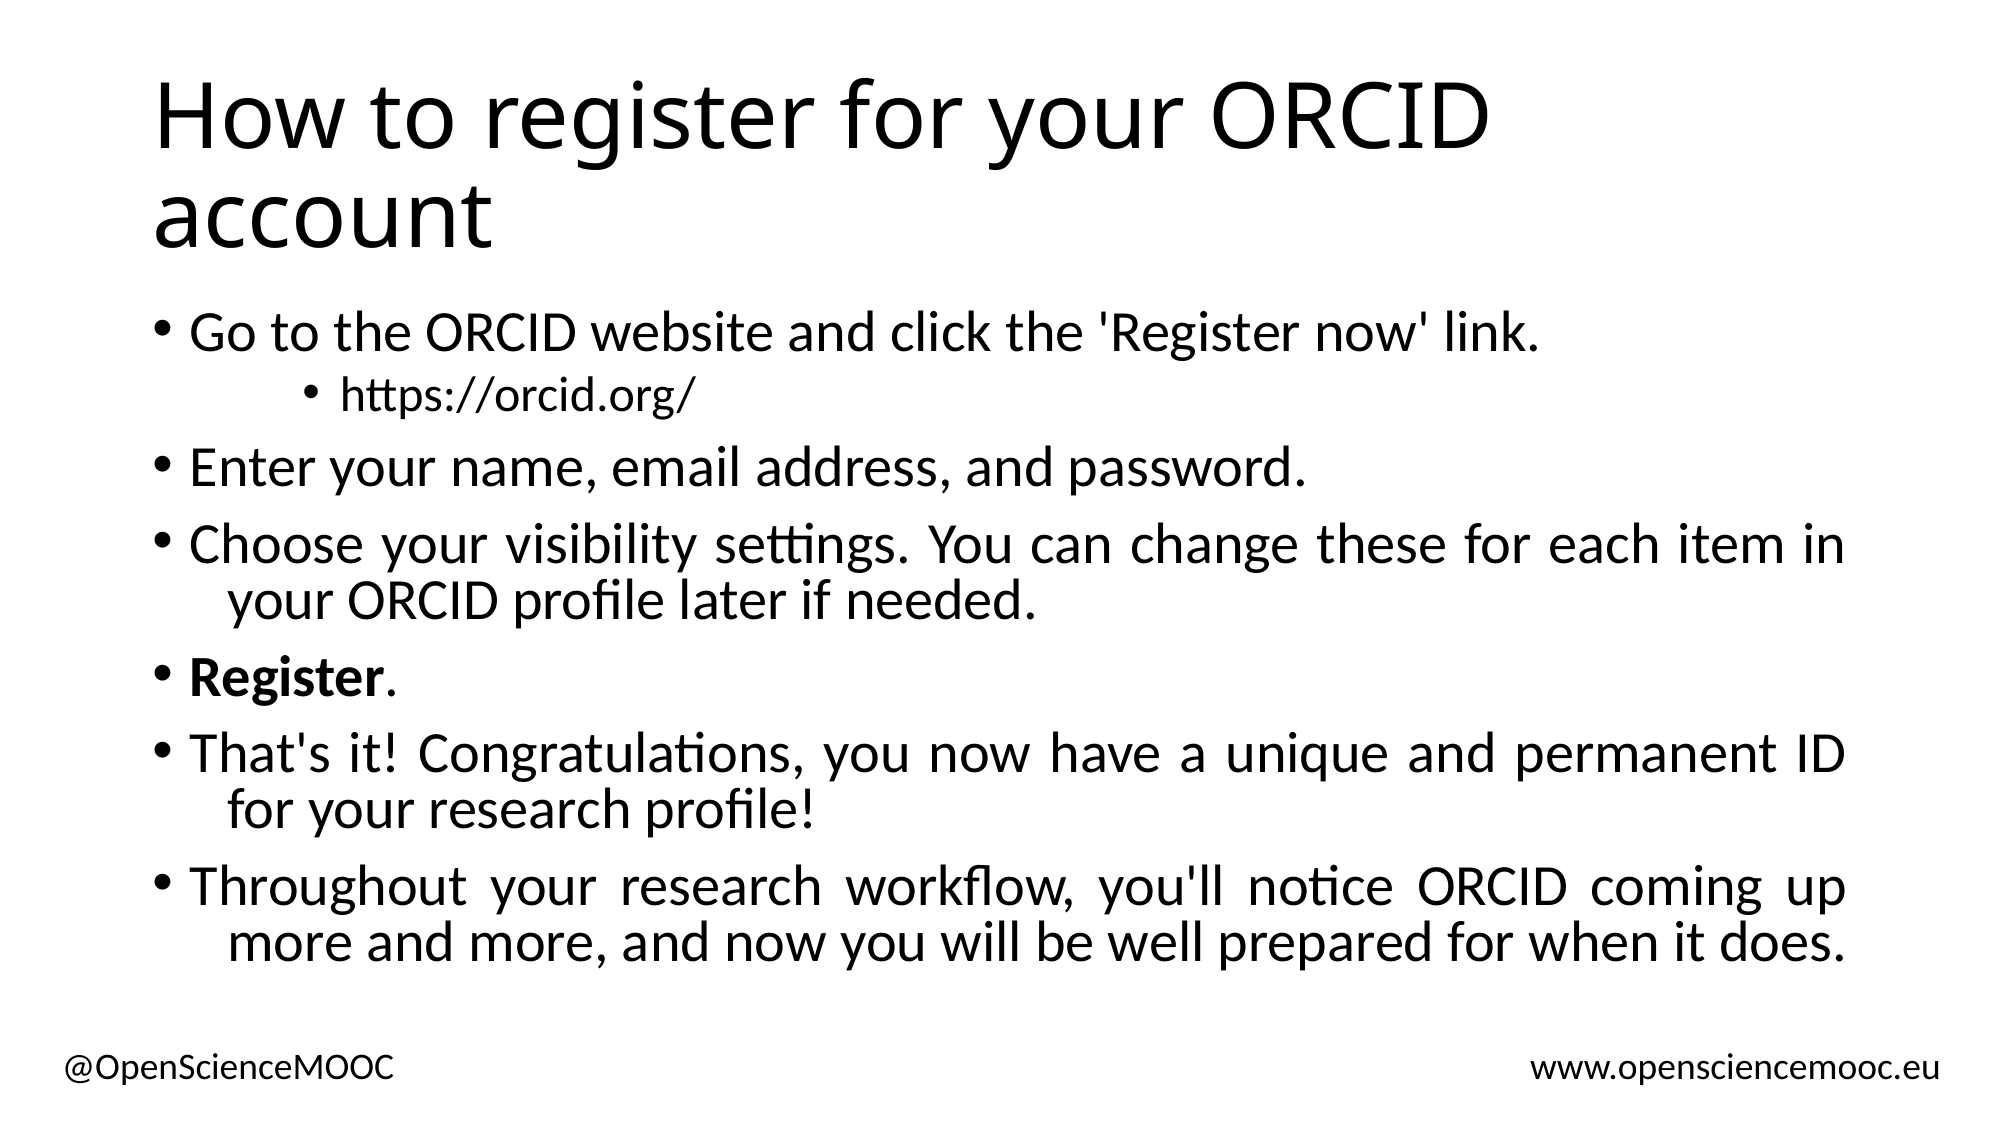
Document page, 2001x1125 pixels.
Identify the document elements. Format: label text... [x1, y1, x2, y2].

title How to register for your ORCID account [137, 59, 1863, 278]
text_box www.opensciencemooc.eu [1515, 1035, 1956, 1095]
text_box @OpenScienceMOOC [47, 1035, 410, 1095]
list Go to the ORCID website and click the 'Register now' link. https://orcid.org/ Enter your name, email address, and password. Choose your visibility settings. You can change these for each item in your ORCID profile later if needed. Register. That's it! Congratulations, you now have a unique and permanent ID for your research profile! Throughout your research workflow, you'll notice ORCID coming up more and more, and now you will be well prepared for when it does. [137, 299, 1863, 1014]
